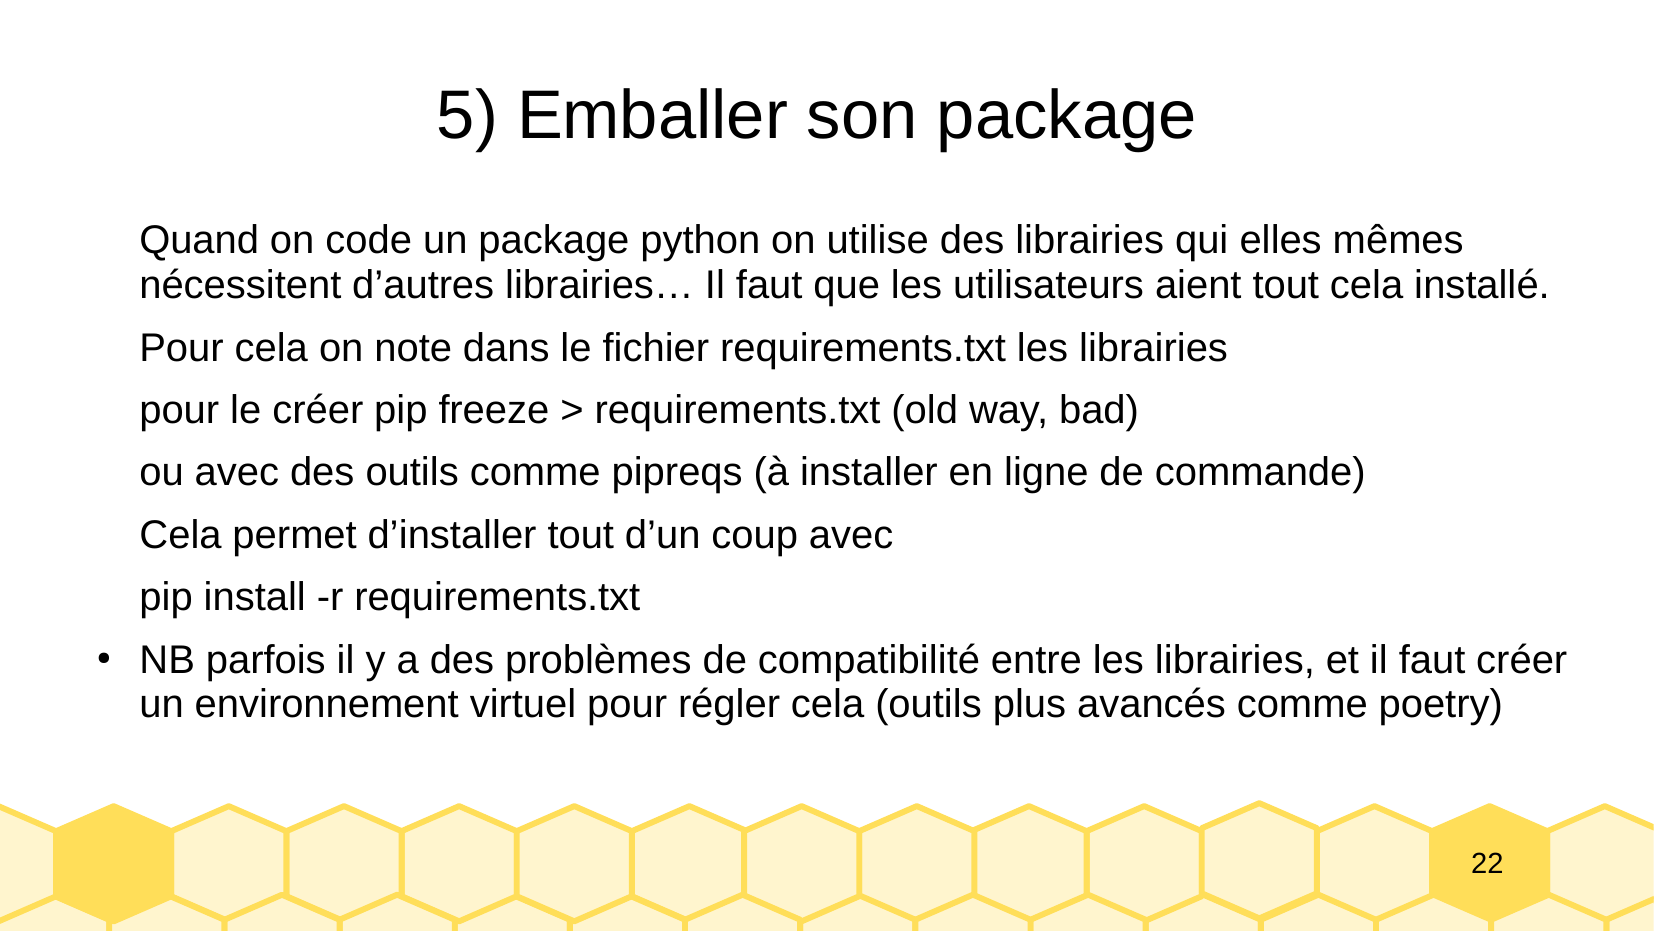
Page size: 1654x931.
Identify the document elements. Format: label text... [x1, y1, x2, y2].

title 5) Emballer son package [82, 37, 1571, 193]
list Quand on code un package python on utilise des librairies qui elles mêmes nécessitent d’autres librairies… Il faut que les utilisateurs aient tout cela installé. Pour cela on note dans le fichier requirements.txt les librairies pour le créer pip freeze > requirements.txt (old way, bad) ou avec des outils comme pipreqs (à installer en ligne de commande) Cela permet d’installer tout d’un coup avec pip install -r requirements.txt NB parfois il y a des problèmes de compatibilité entre les librairies, et il faut créer un environnement virtuel pour régler cela (outils plus avancés comme poetry) [82, 217, 1571, 758]
